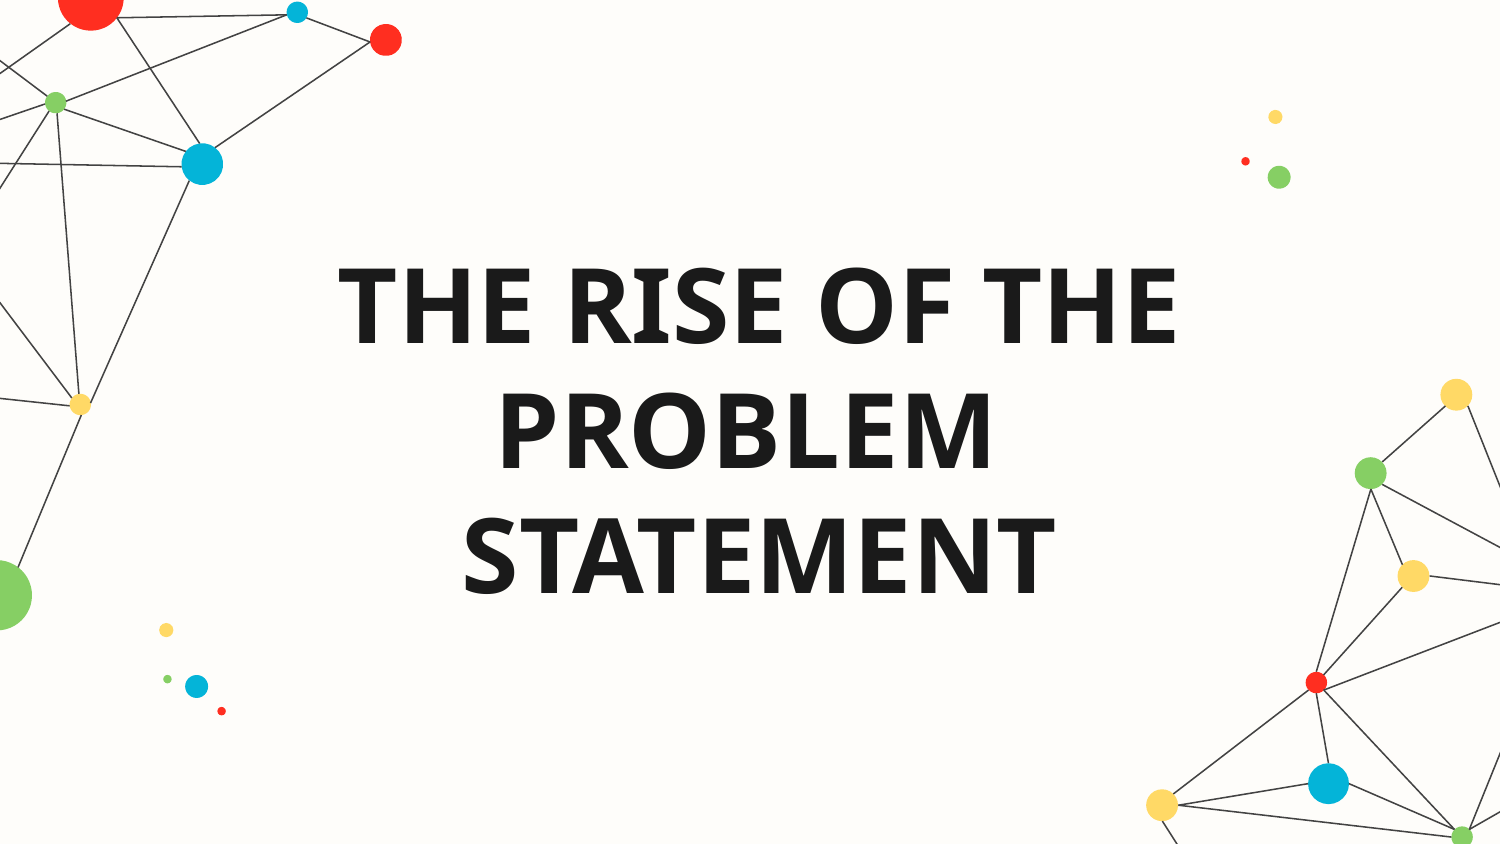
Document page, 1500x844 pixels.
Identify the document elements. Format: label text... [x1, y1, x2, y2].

title THE RISE OF THE PROBLEM STATEMENT [249, 354, 1270, 630]
text_box [159, 622, 174, 638]
text_box [1241, 157, 1250, 166]
text_box [1267, 165, 1291, 189]
text_box [163, 674, 172, 684]
text_box [217, 706, 226, 716]
text_box [185, 675, 209, 698]
text_box [1268, 109, 1283, 125]
